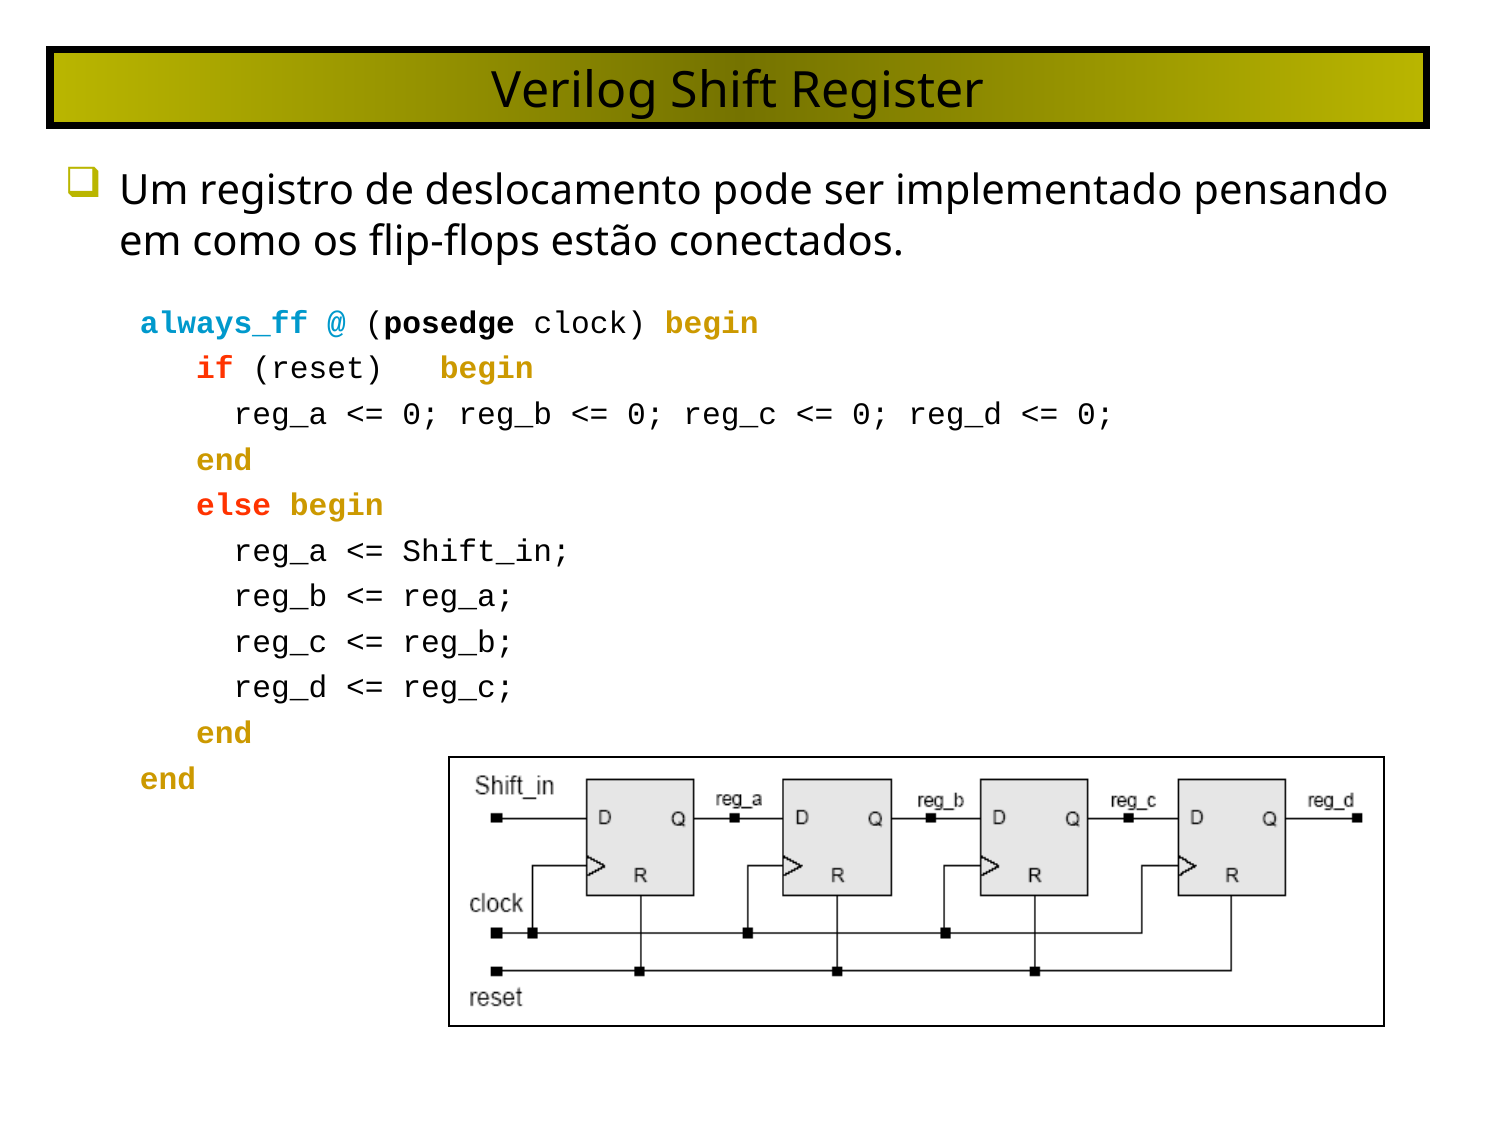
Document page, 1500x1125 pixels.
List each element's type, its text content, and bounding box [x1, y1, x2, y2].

picture [450, 757, 1383, 1026]
title Verilog Shift Register [49, 49, 1427, 124]
list Um registro de deslocamento pode ser implementado pensando em como os flip-flops estão conectados. always_ff @ (posedge clock) begin if (reset) begin reg_a <= 0; reg_b <= 0; reg_c <= 0; reg_d <= 0; end else begin reg_a <= Shift_in; reg_b <= reg_a; reg_c <= reg_b; reg_d <= reg_c; end end [49, 124, 1427, 1035]
